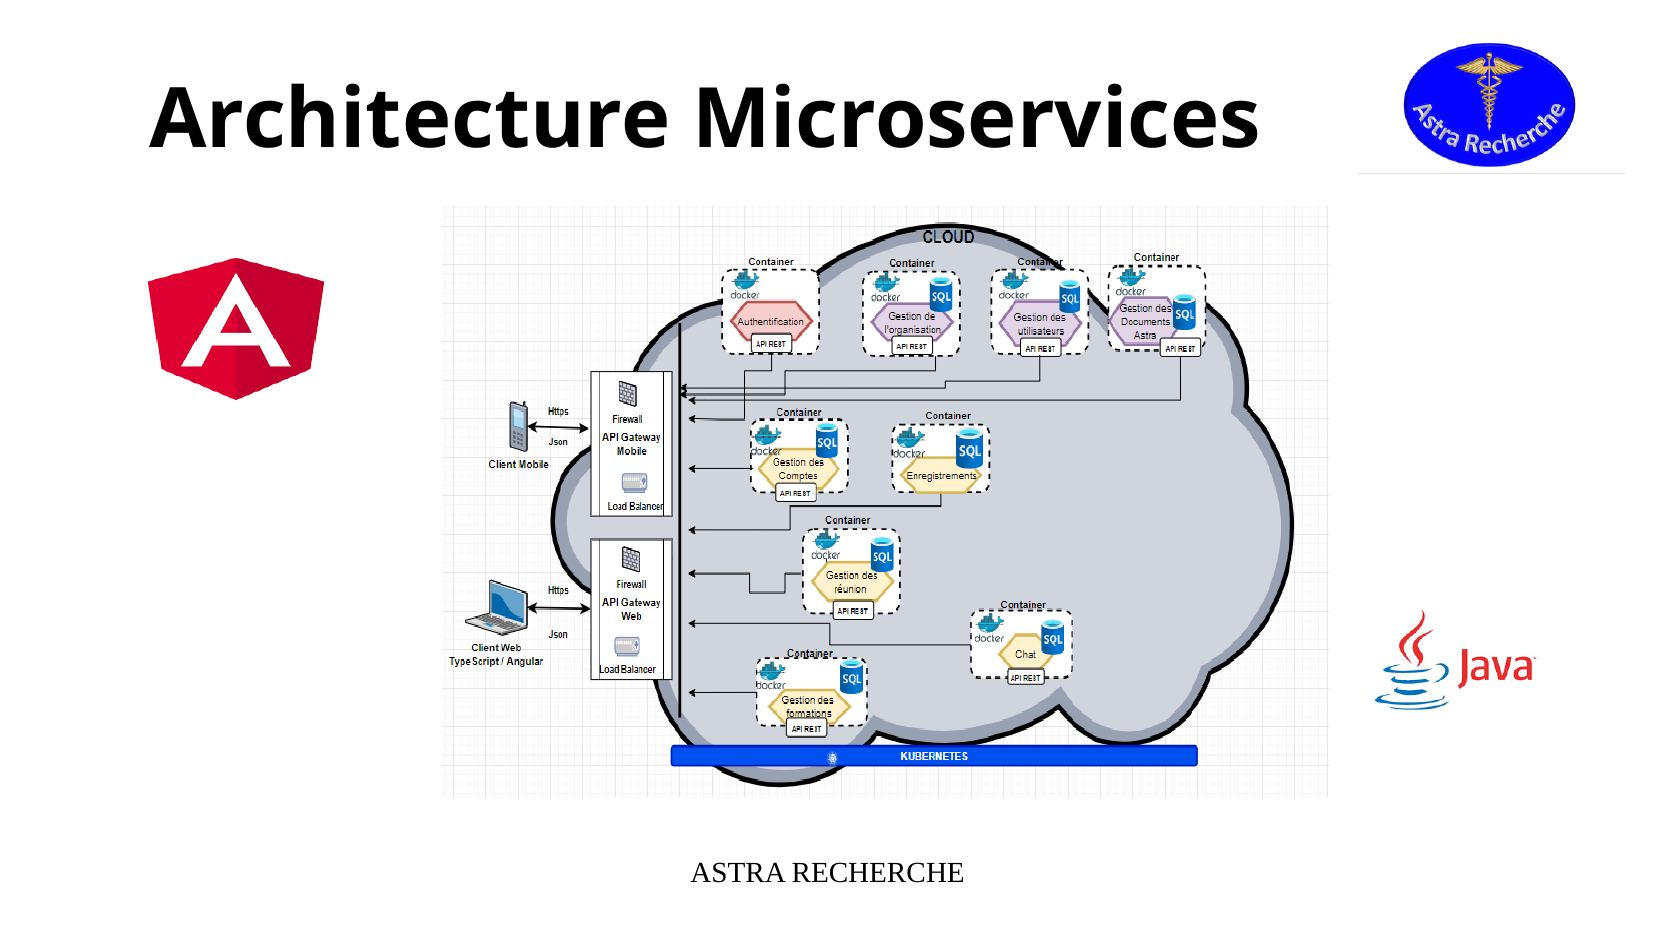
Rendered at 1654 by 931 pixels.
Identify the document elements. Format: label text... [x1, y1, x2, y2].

title Architecture Microservices [82, 37, 1329, 193]
picture [442, 206, 1329, 798]
picture [1358, 590, 1556, 739]
picture [1358, 29, 1625, 178]
picture [118, 236, 355, 414]
